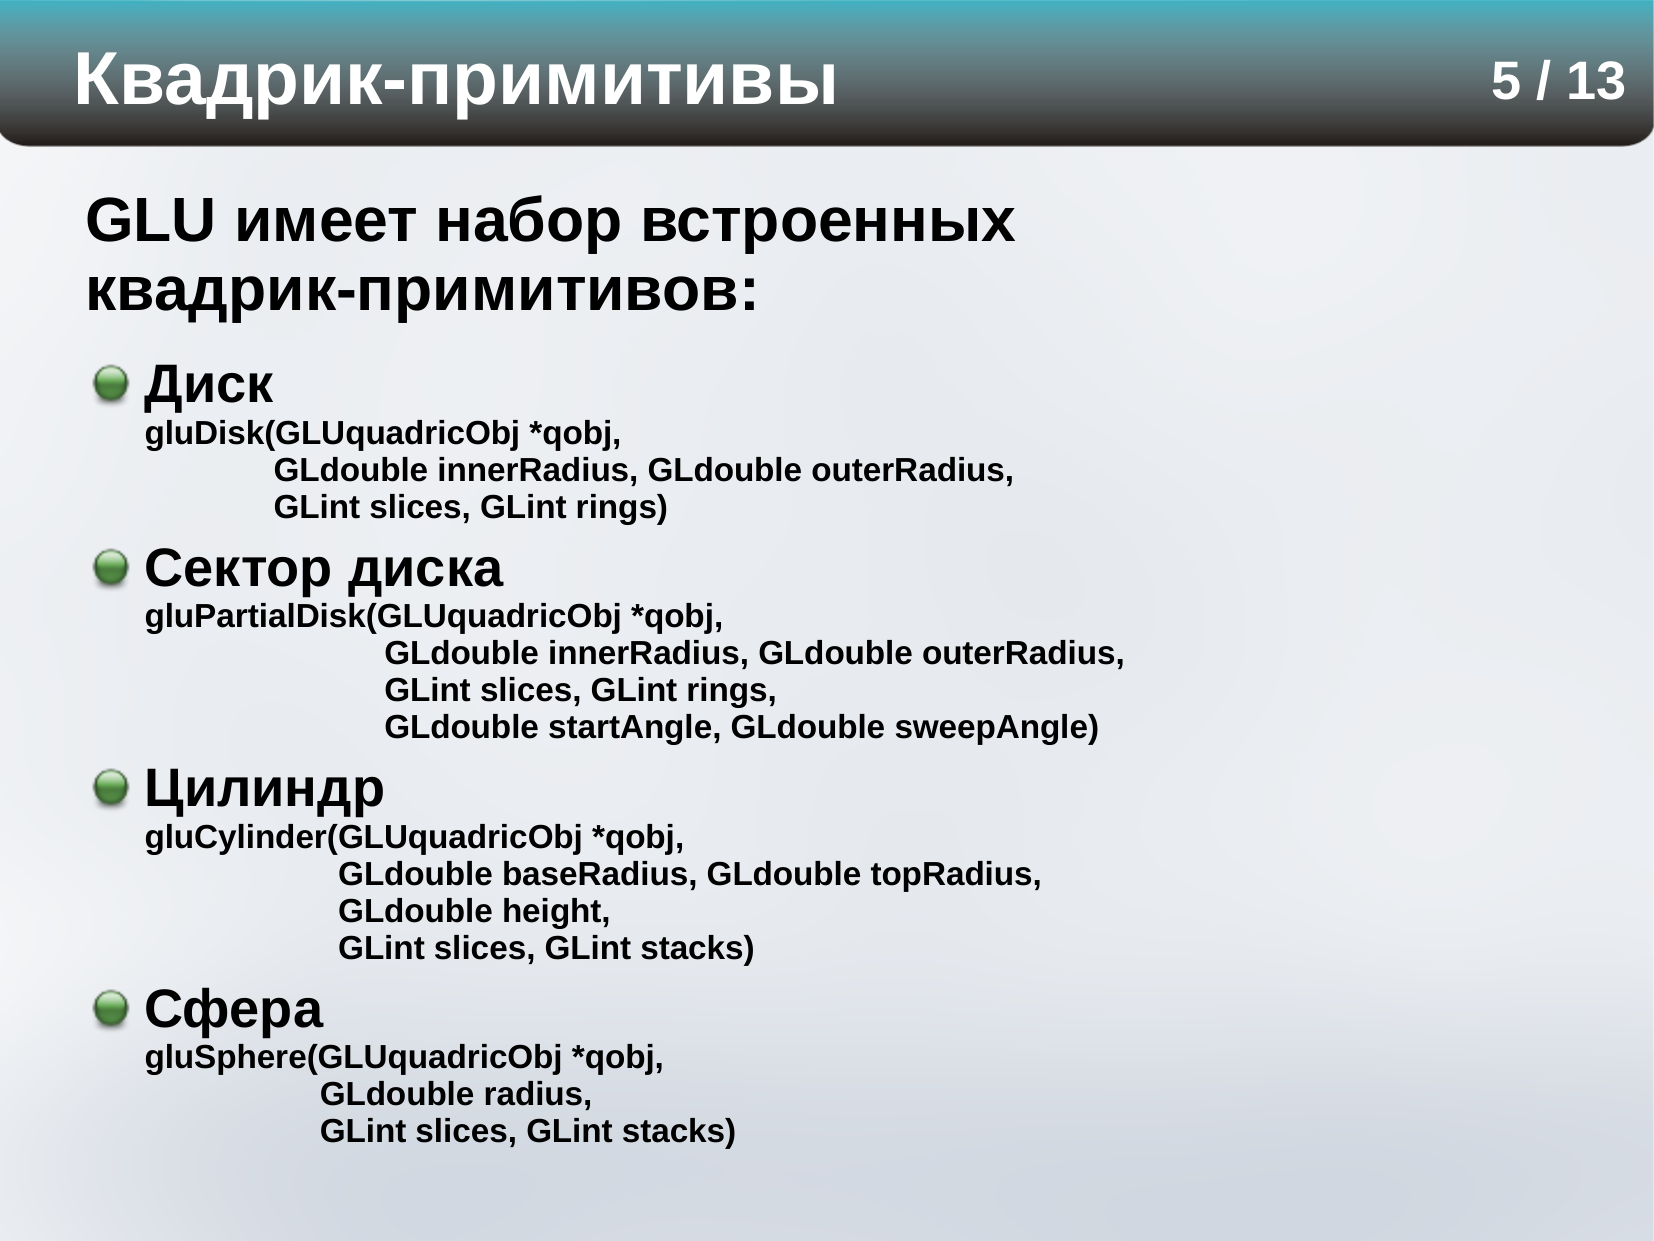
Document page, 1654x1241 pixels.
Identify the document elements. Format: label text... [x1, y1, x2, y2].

picture [0, 0, 1654, 1241]
text_box GLU имеет набор встроенных квадрик-примитивов: Диск gluDisk(GLUquadricObj *qobj, GLdouble innerRadius, GLdouble outerRadius, GLint slices, GLint rings) Сектор диска gluPartialDisk(GLUquadricObj *qobj, GLdouble innerRadius, GLdouble outerRadius, GLint slices, GLint rings, GLdouble startAngle, GLdouble sweepAngle) Цилиндр gluCylinder(GLUquadricObj *qobj, GLdouble baseRadius, GLdouble topRadius, GLdouble height, GLint slices, GLint stacks) Сфера gluSphere(GLUquadricObj *qobj, GLdouble radius, GLint slices, GLint stacks) [70, 177, 1506, 1158]
text_box Квадрик-примитивы [59, 29, 916, 129]
text_box <номер> / 13 [1476, 42, 1654, 179]
